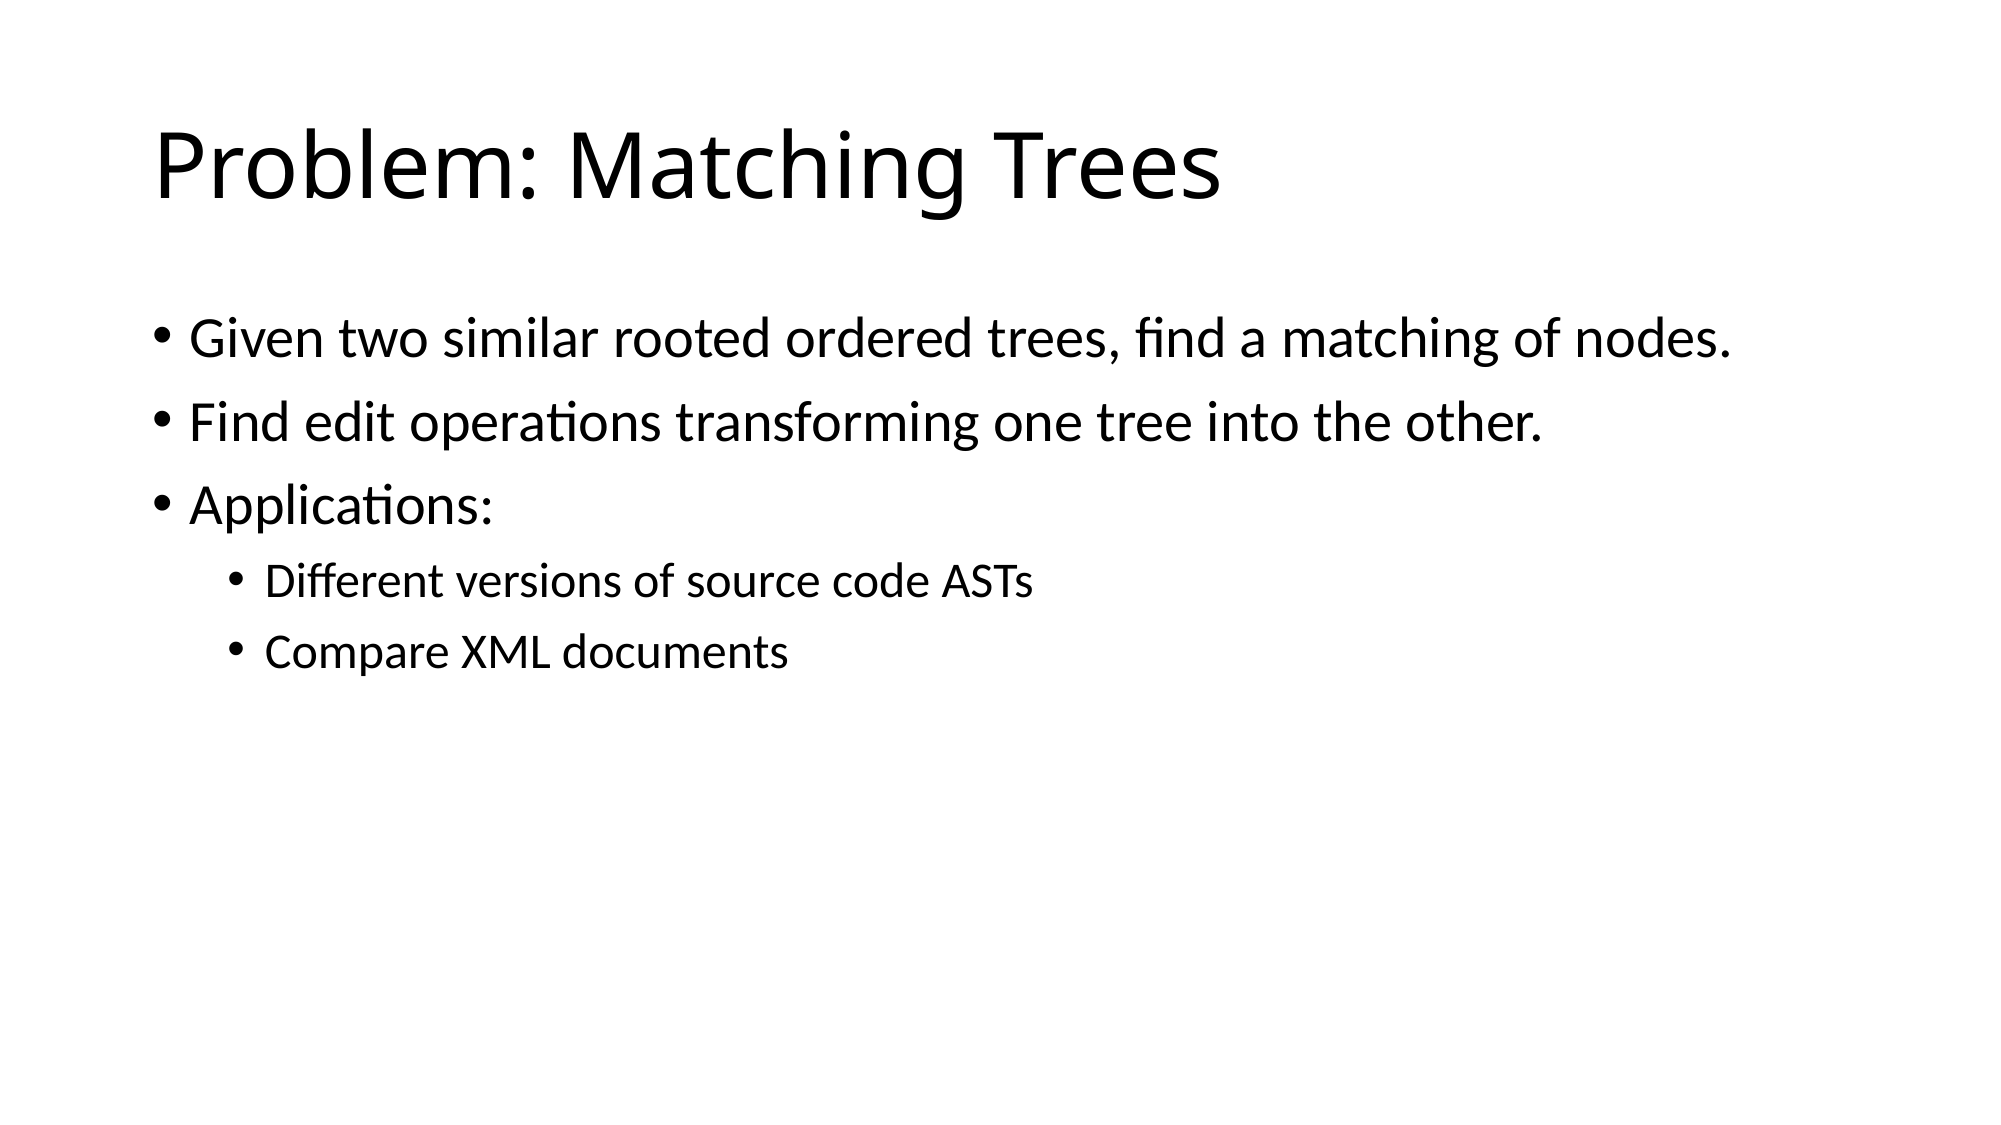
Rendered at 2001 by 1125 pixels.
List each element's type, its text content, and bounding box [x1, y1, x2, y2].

title Problem: Matching Trees [137, 59, 1863, 278]
list Given two similar rooted ordered trees, find a matching of nodes. Find edit operations transforming one tree into the other. Applications: Different versions of source code ASTs Compare XML documents [137, 299, 1863, 1014]
